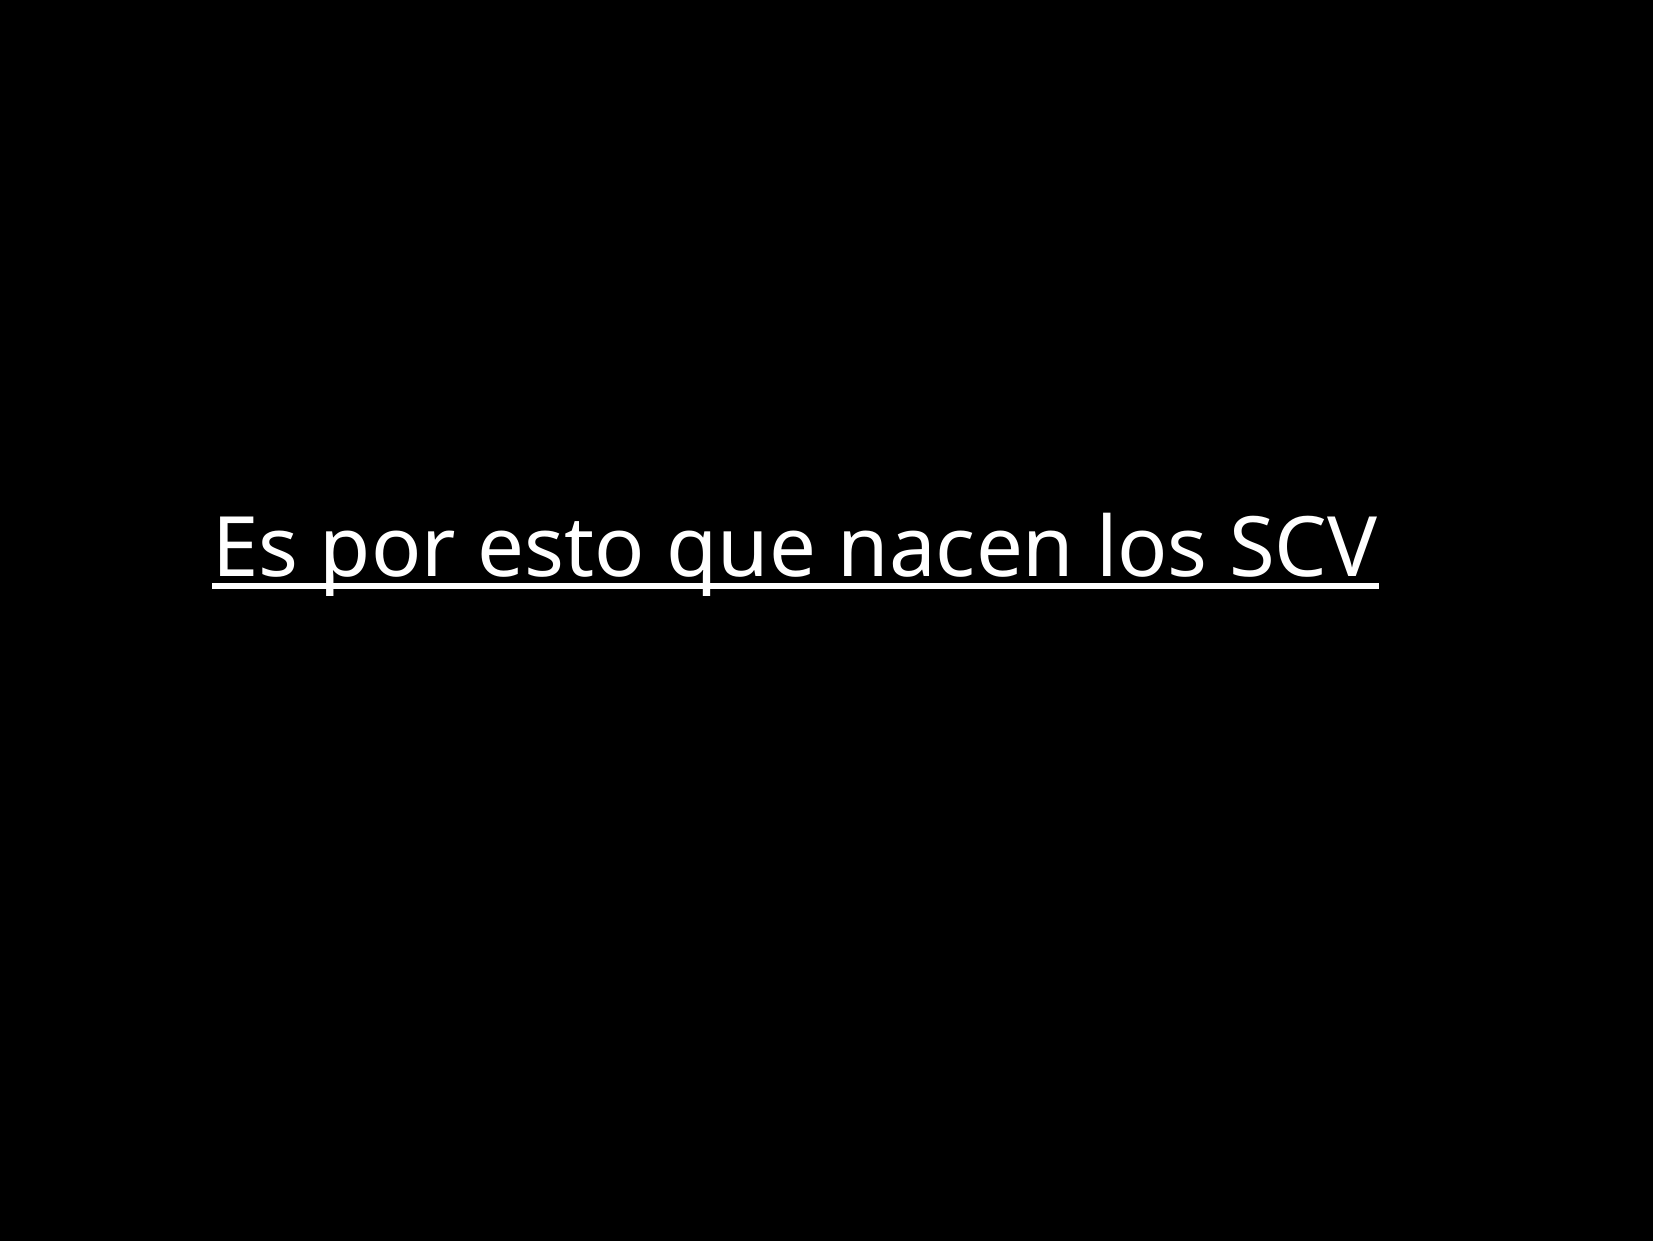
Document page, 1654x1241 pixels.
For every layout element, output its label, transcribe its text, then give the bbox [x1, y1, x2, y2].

text_box Es por esto que nacen los SCV [161, 479, 1587, 603]
